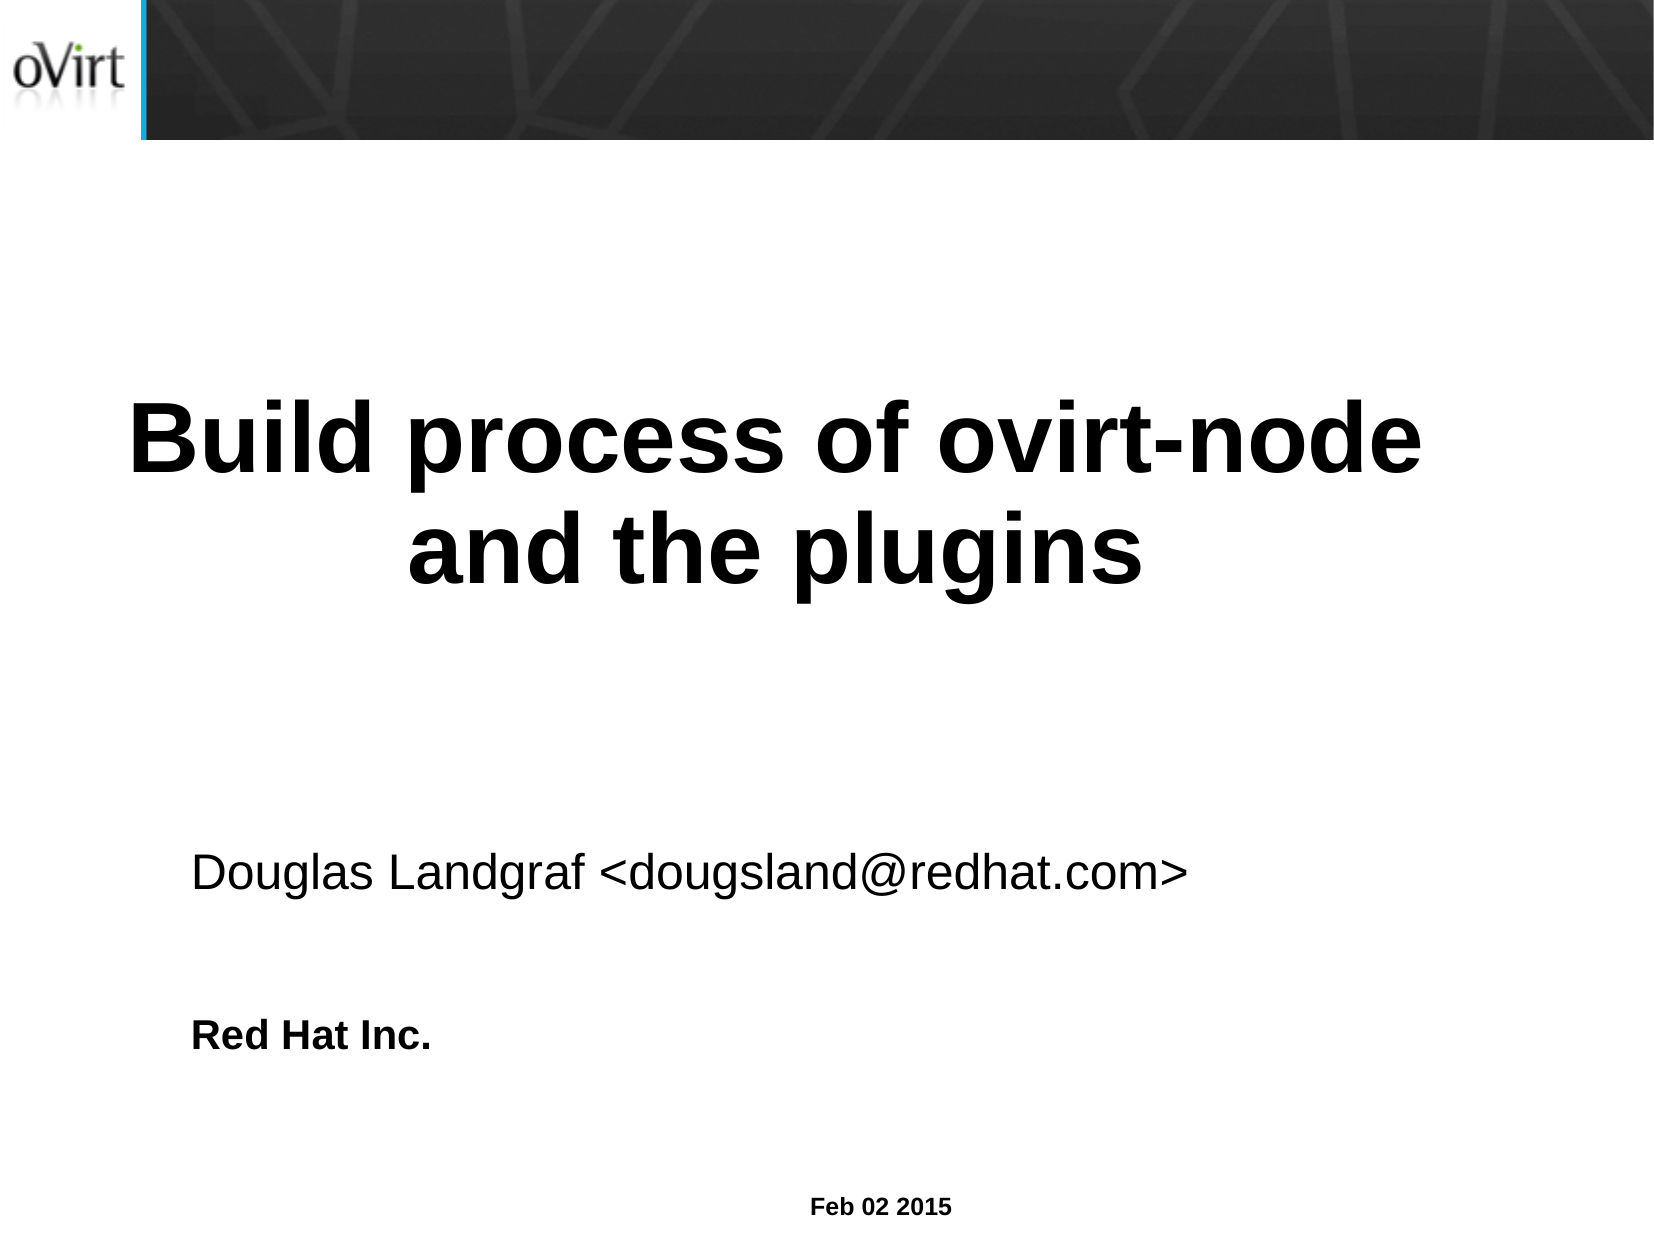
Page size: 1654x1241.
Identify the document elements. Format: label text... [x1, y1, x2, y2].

picture [0, 0, 1654, 140]
text_box Build process of ovirt-node and the plugins [112, 374, 1549, 613]
text_box Douglas Landgraf <dougsland@redhat.com> Red Hat Inc. [176, 669, 1549, 1122]
